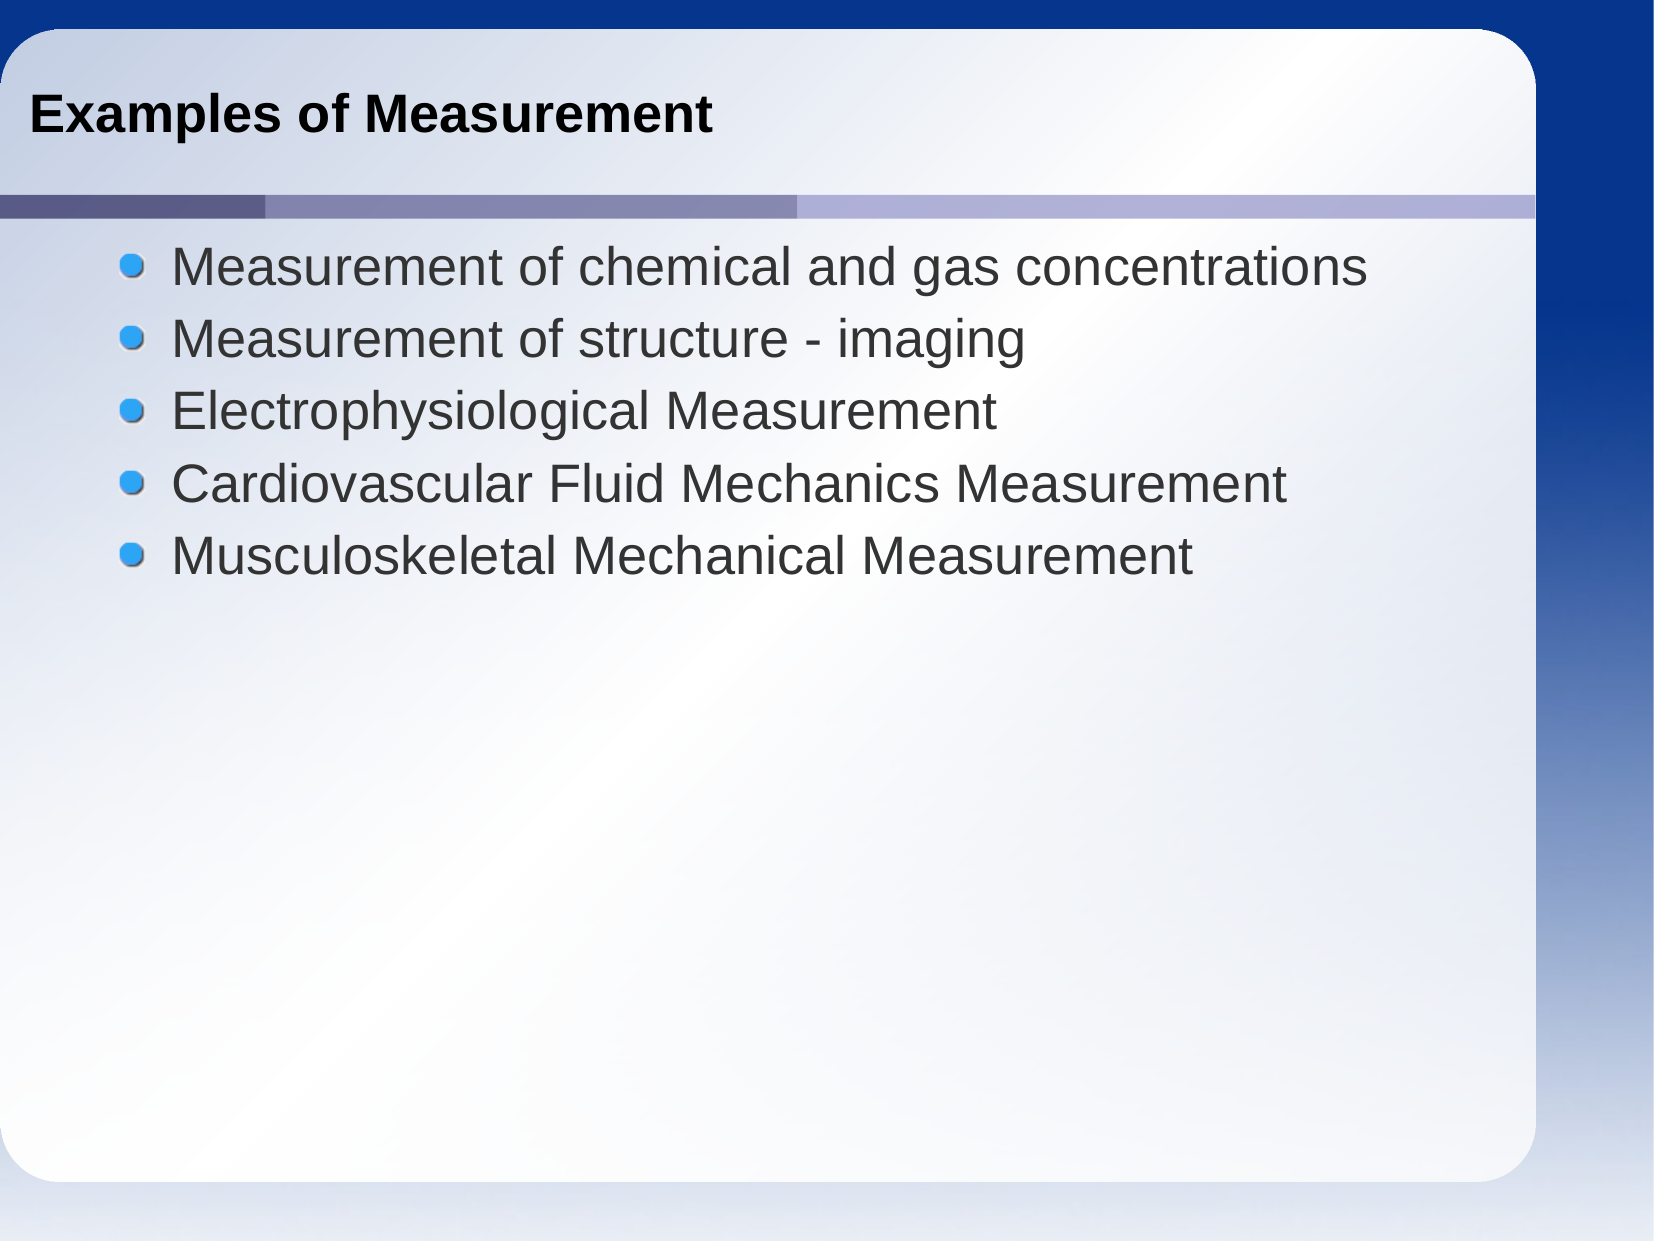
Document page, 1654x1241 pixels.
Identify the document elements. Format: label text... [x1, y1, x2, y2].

title Examples of Measurement [29, 49, 1506, 178]
list Measurement of chemical and gas concentrations Measurement of structure - imaging Electrophysiological Measurement Cardiovascular Fluid Mechanics Measurement Musculoskeletal Mechanical Measurement [29, 236, 1506, 1152]
picture [0, 0, 1654, 1241]
